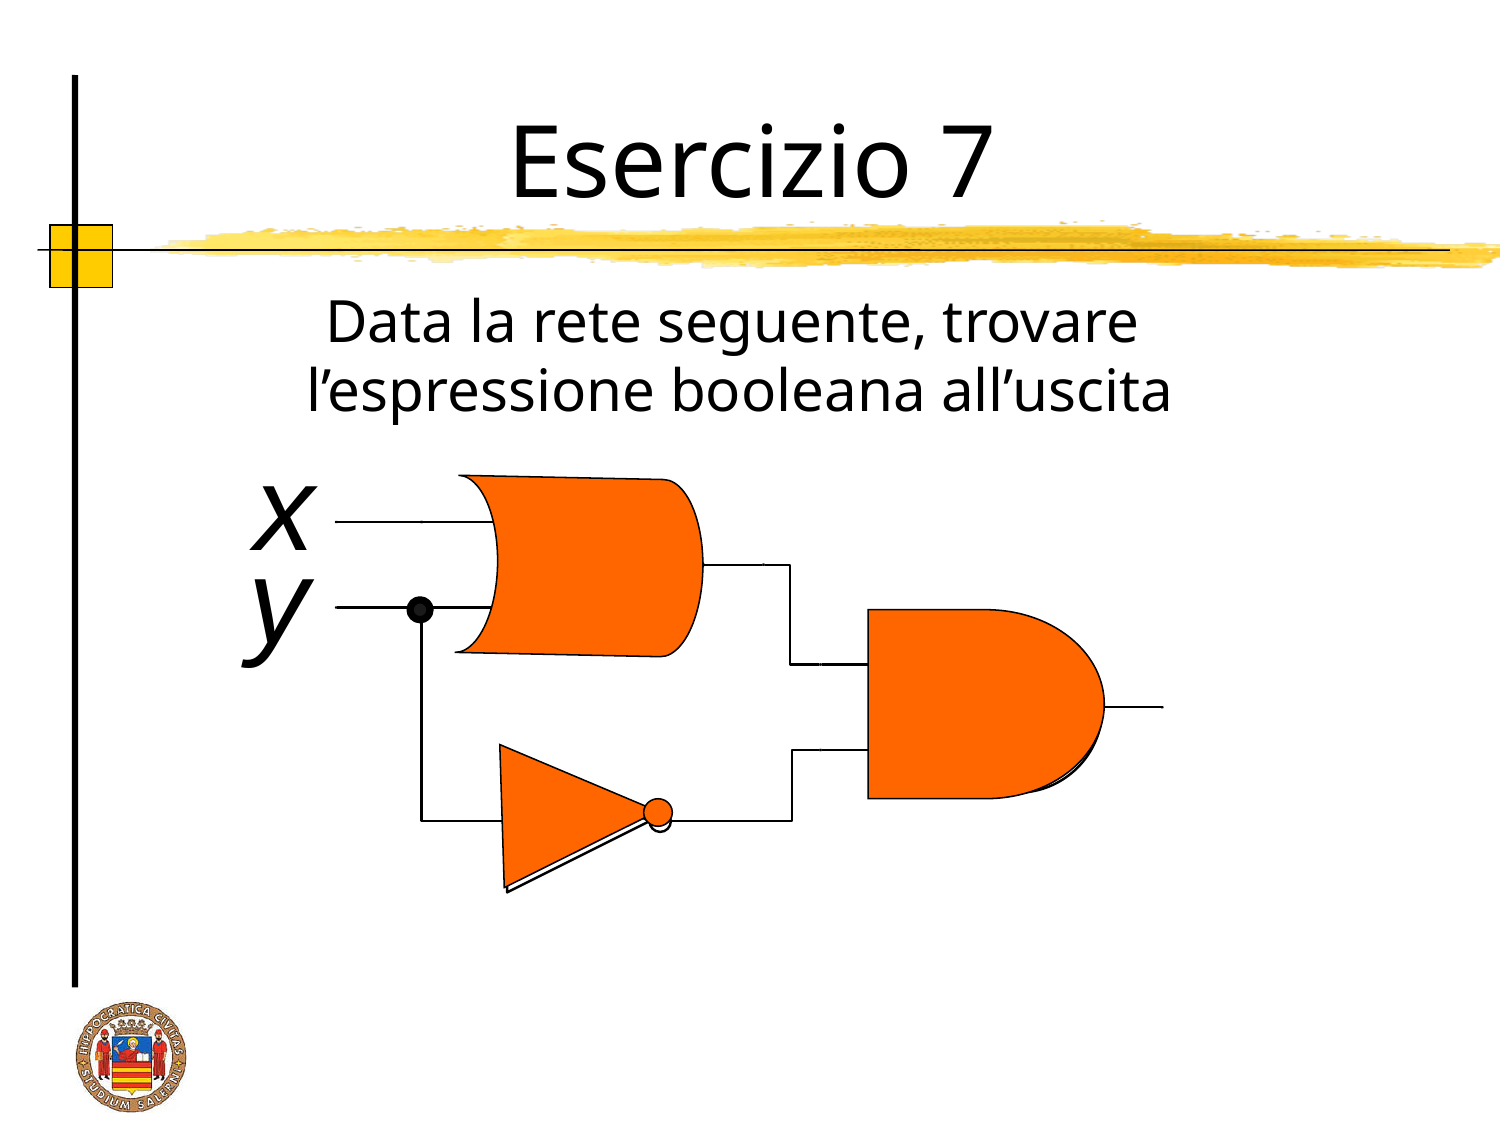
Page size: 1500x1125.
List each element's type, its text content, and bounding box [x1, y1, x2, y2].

picture [150, 215, 1500, 279]
title Esercizio 7 [66, 37, 1438, 225]
text_box [454, 475, 703, 657]
picture [75, 999, 187, 1113]
text_box [868, 609, 1105, 799]
chart [237, 412, 1175, 905]
text_box [499, 744, 673, 888]
text_box Data la rete seguente, trovare l’espressione booleana all’uscita [291, 276, 1188, 502]
